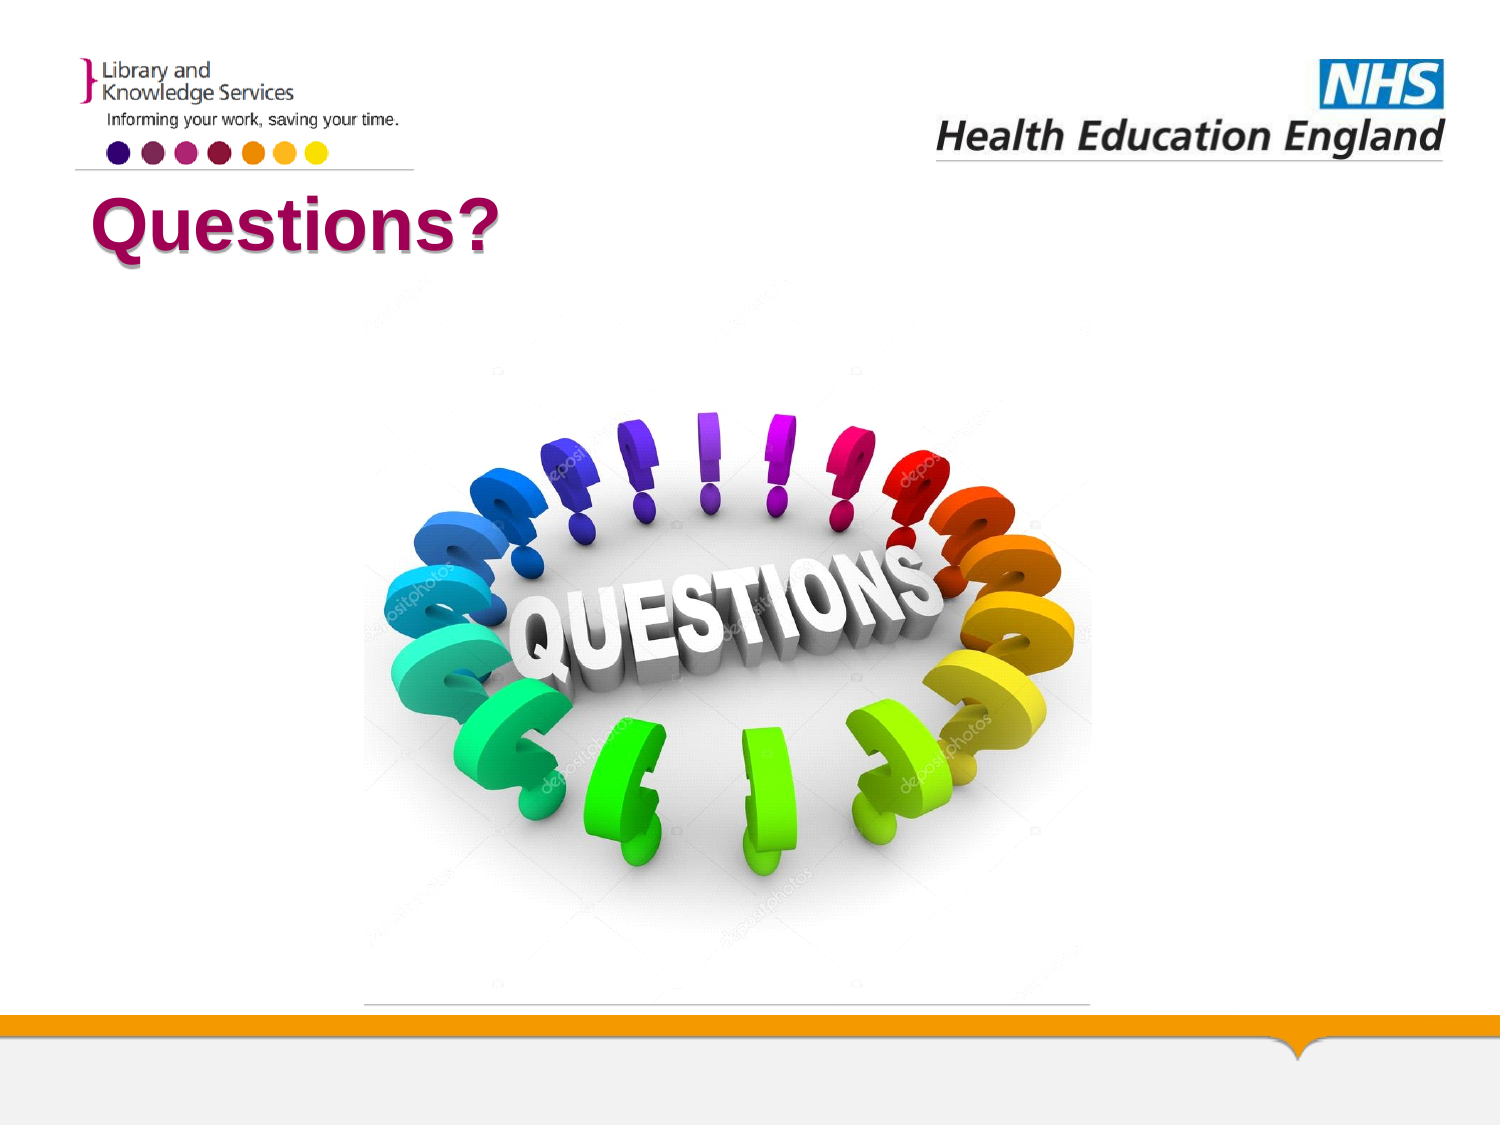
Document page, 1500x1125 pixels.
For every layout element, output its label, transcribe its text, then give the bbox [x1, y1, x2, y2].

title Questions? [75, 168, 1351, 280]
picture [75, 54, 416, 169]
picture [364, 275, 1093, 1004]
